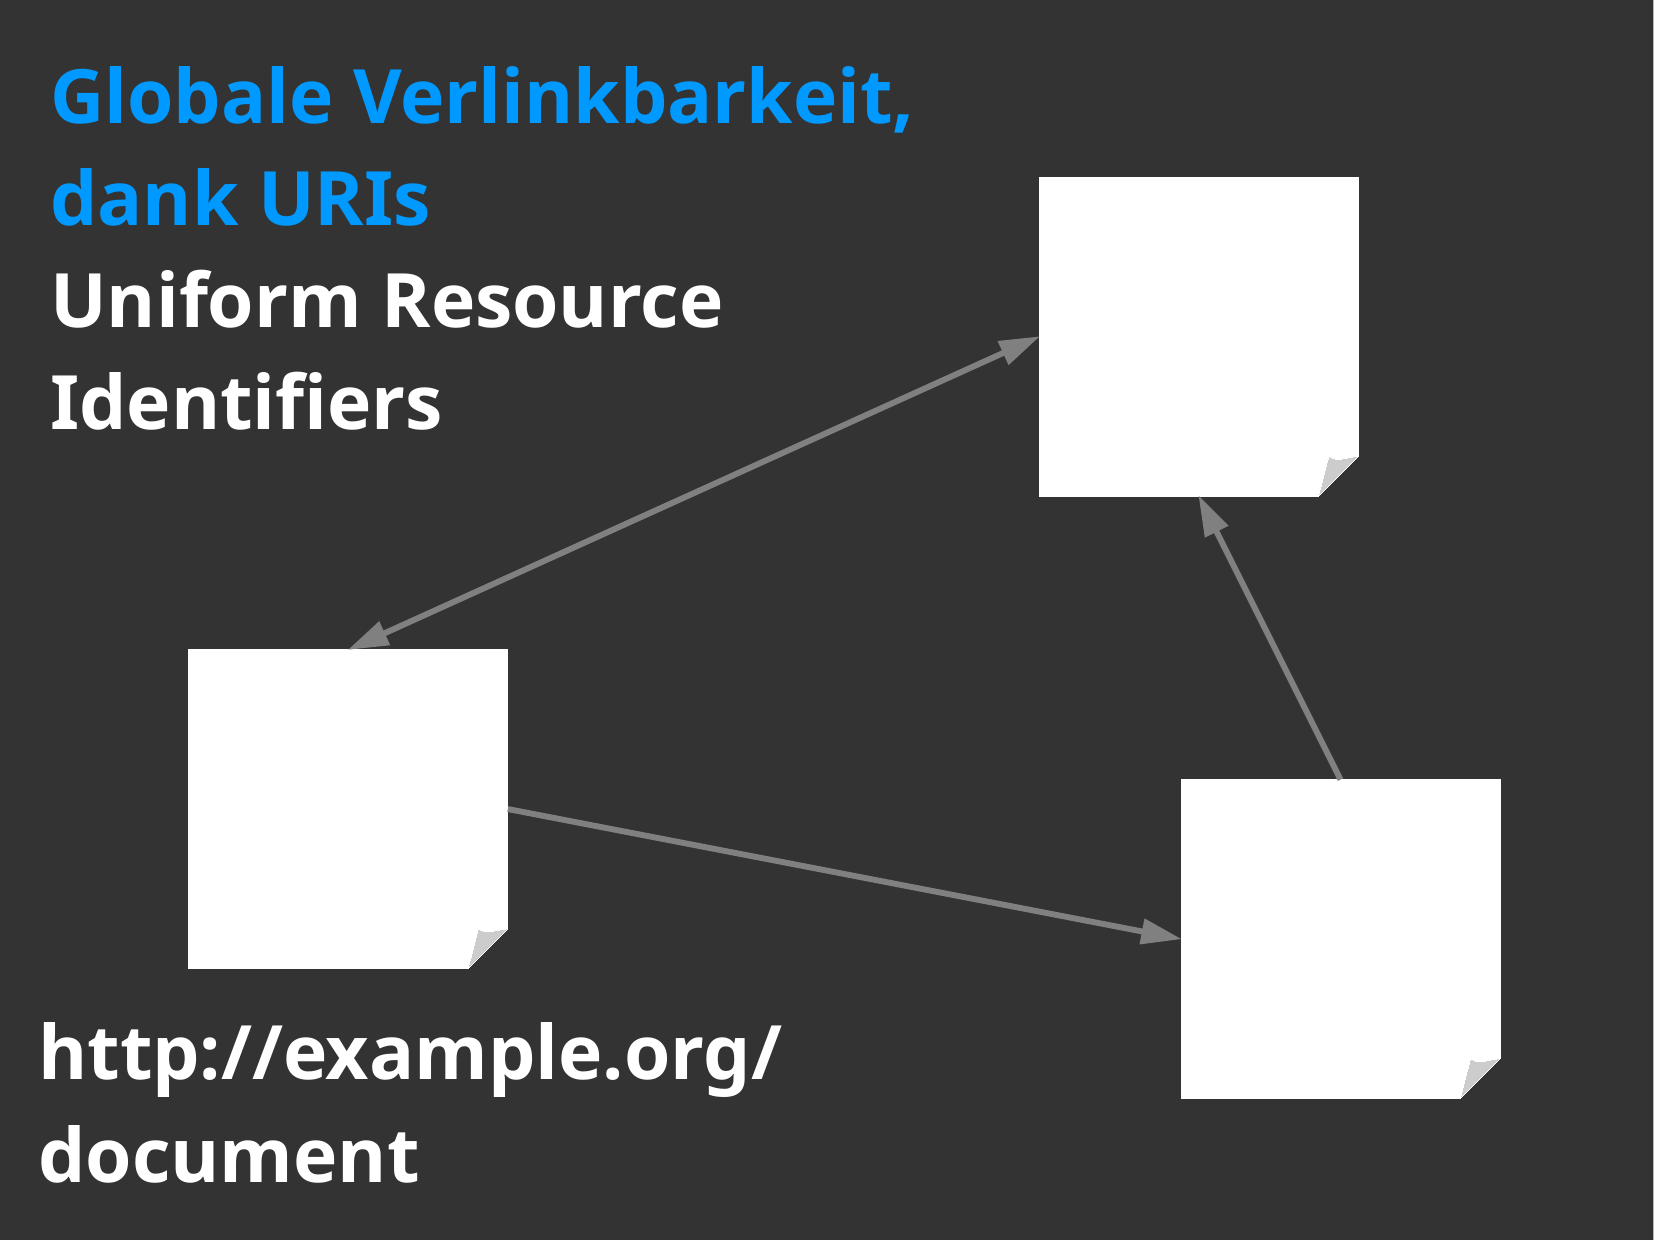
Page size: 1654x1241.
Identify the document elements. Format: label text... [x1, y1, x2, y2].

text_box Globale Verlinkbarkeit, dank URIs Uniform Resource Identifiers [35, 35, 1033, 388]
text_box [1039, 177, 1359, 497]
text_box [188, 649, 508, 969]
text_box http://example.org/document [23, 992, 1146, 1092]
text_box [1181, 779, 1501, 1099]
